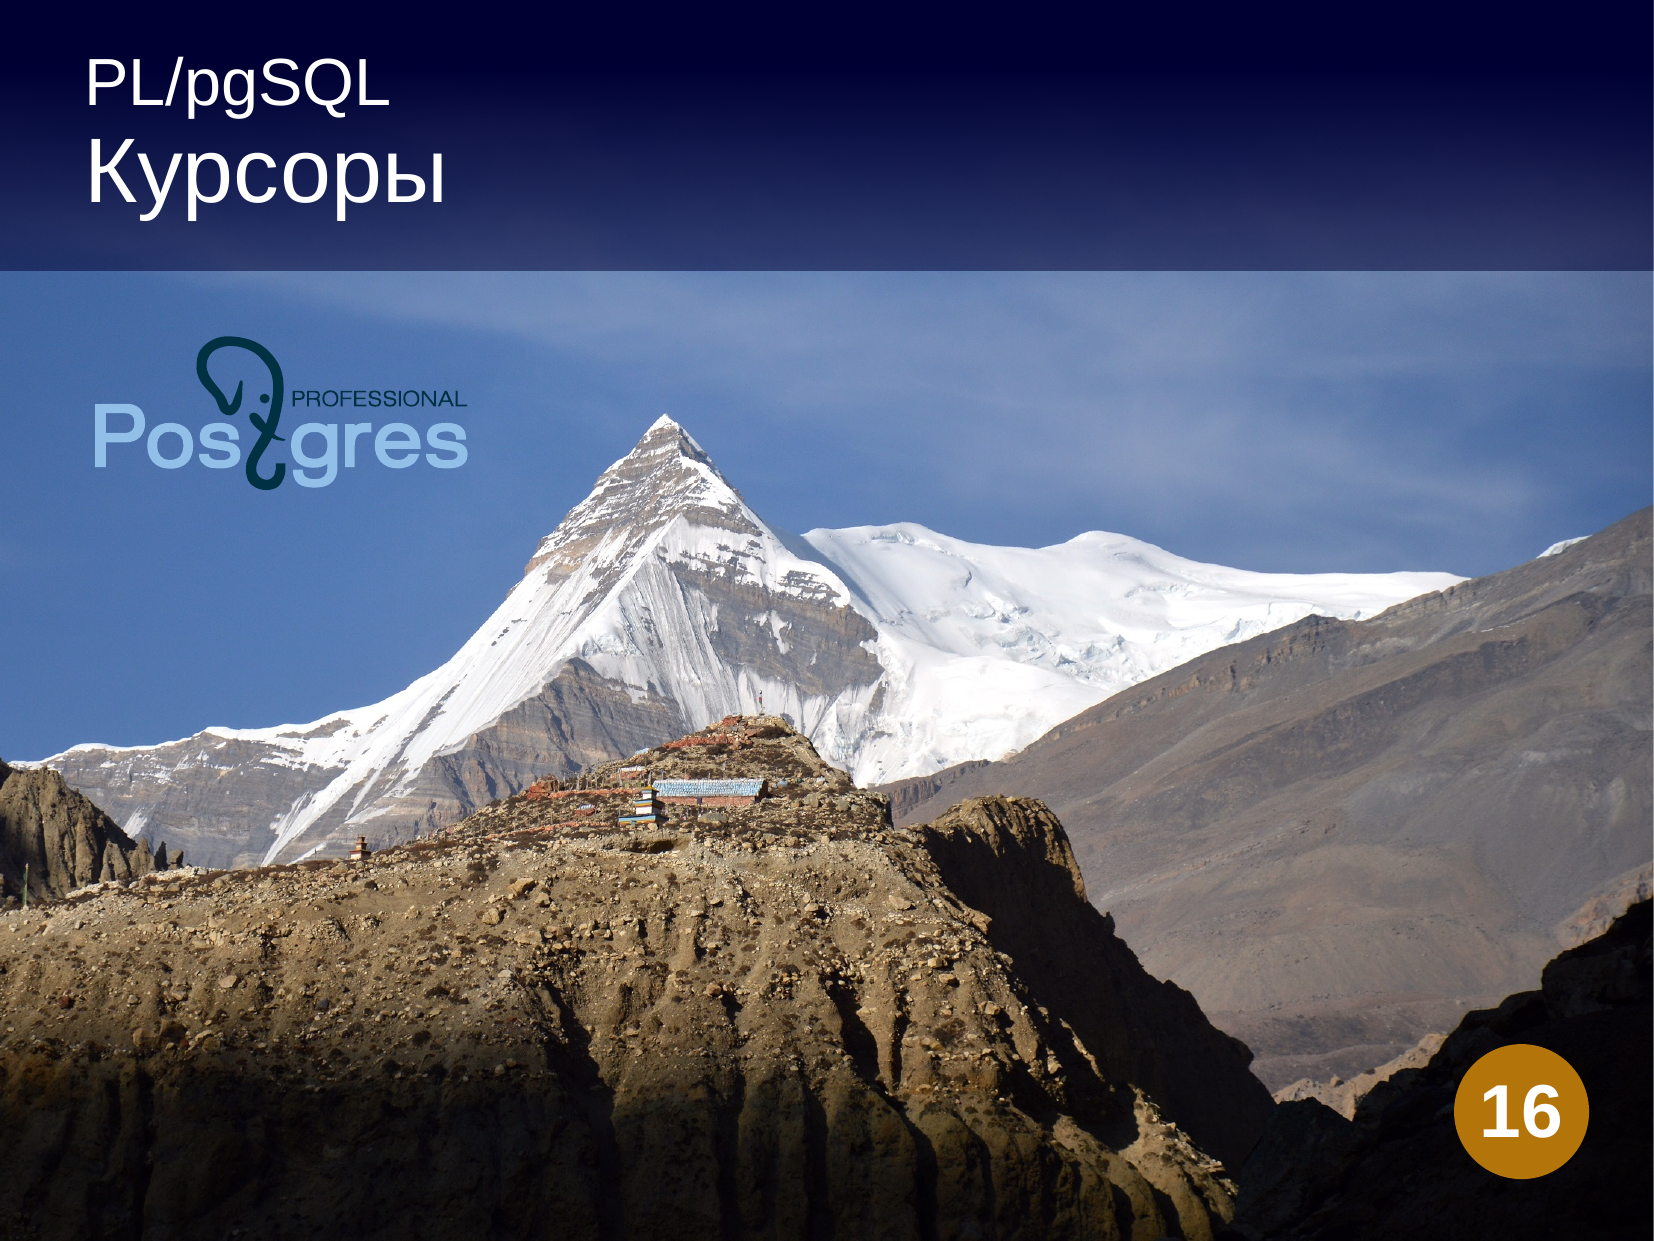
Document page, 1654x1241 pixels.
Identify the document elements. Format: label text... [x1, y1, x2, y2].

picture [0, 271, 1654, 1241]
title PL/pgSQL Курсоры [84, 44, 1636, 251]
text_box 16 [1454, 1044, 1590, 1180]
